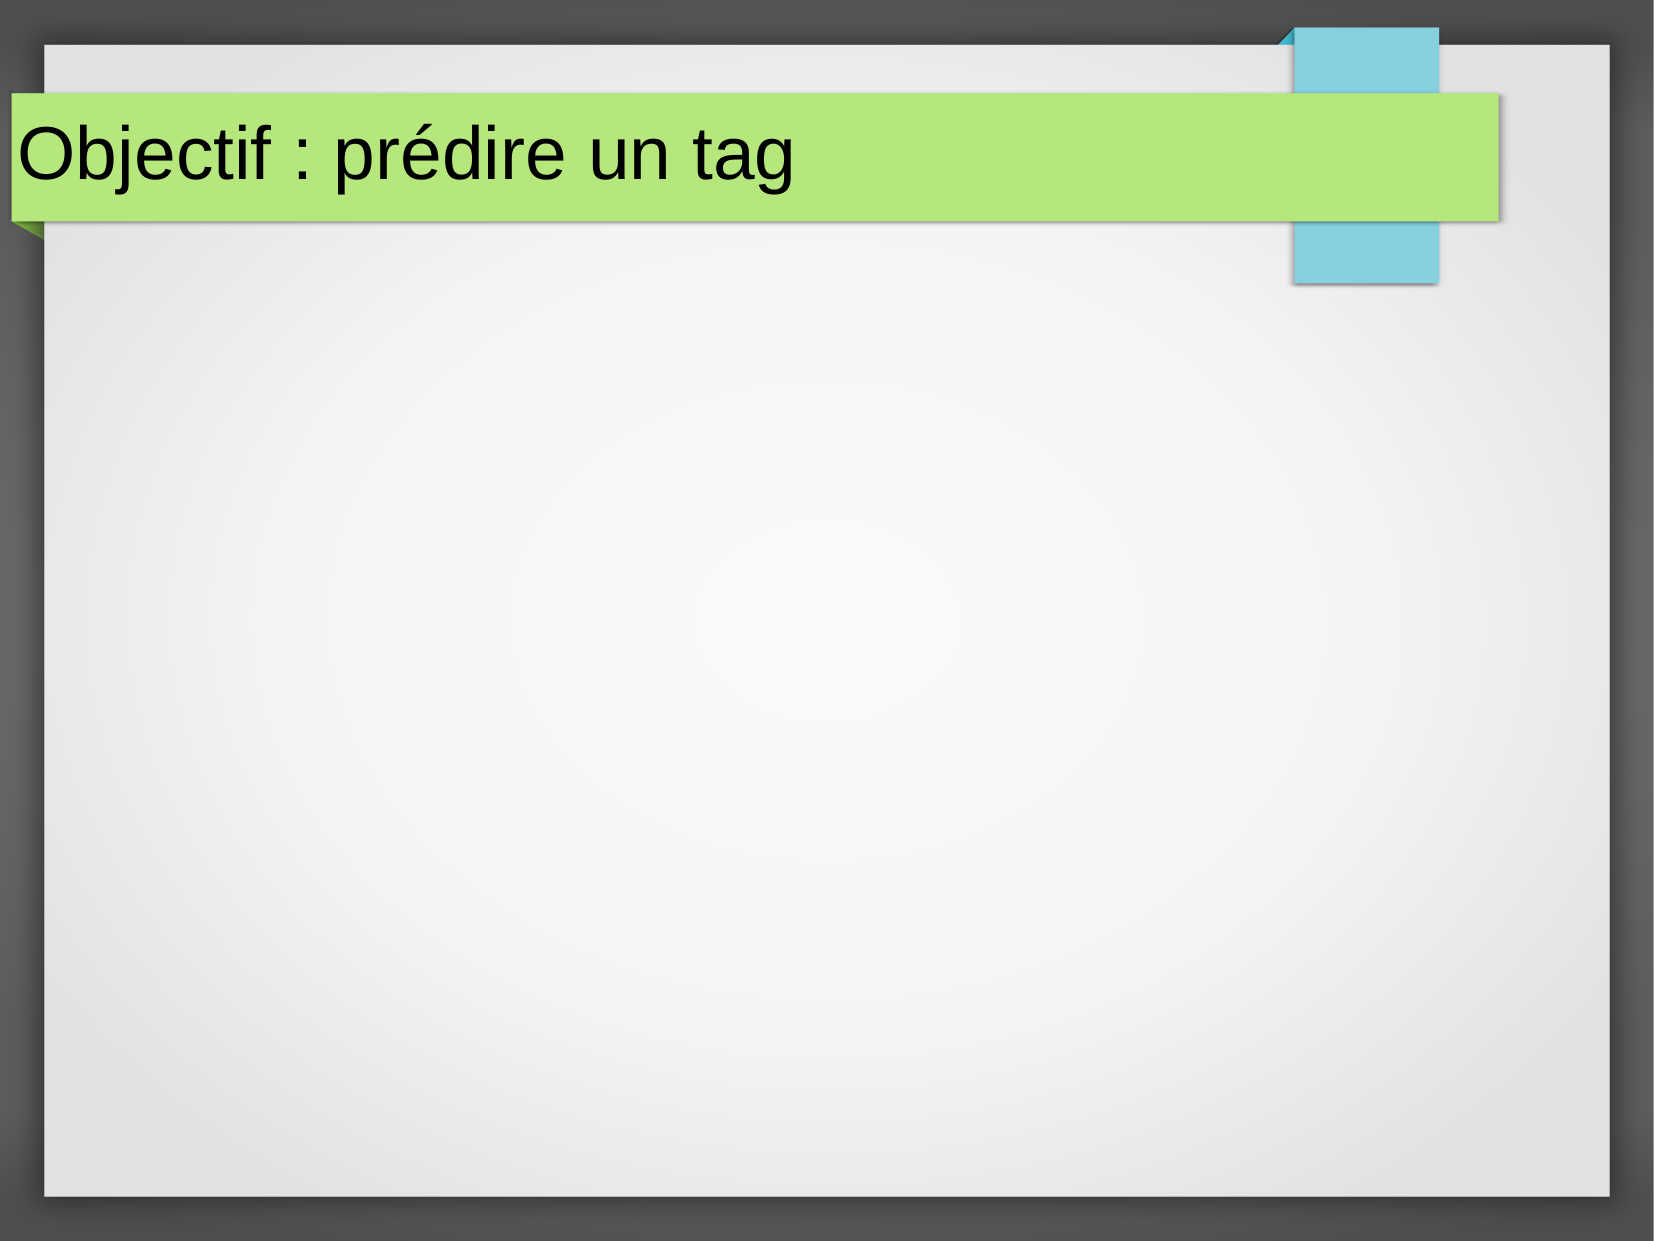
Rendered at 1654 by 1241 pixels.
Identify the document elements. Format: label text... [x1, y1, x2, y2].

title Objectif : prédire un tag [17, 69, 1518, 238]
picture [0, 0, 1654, 1241]
